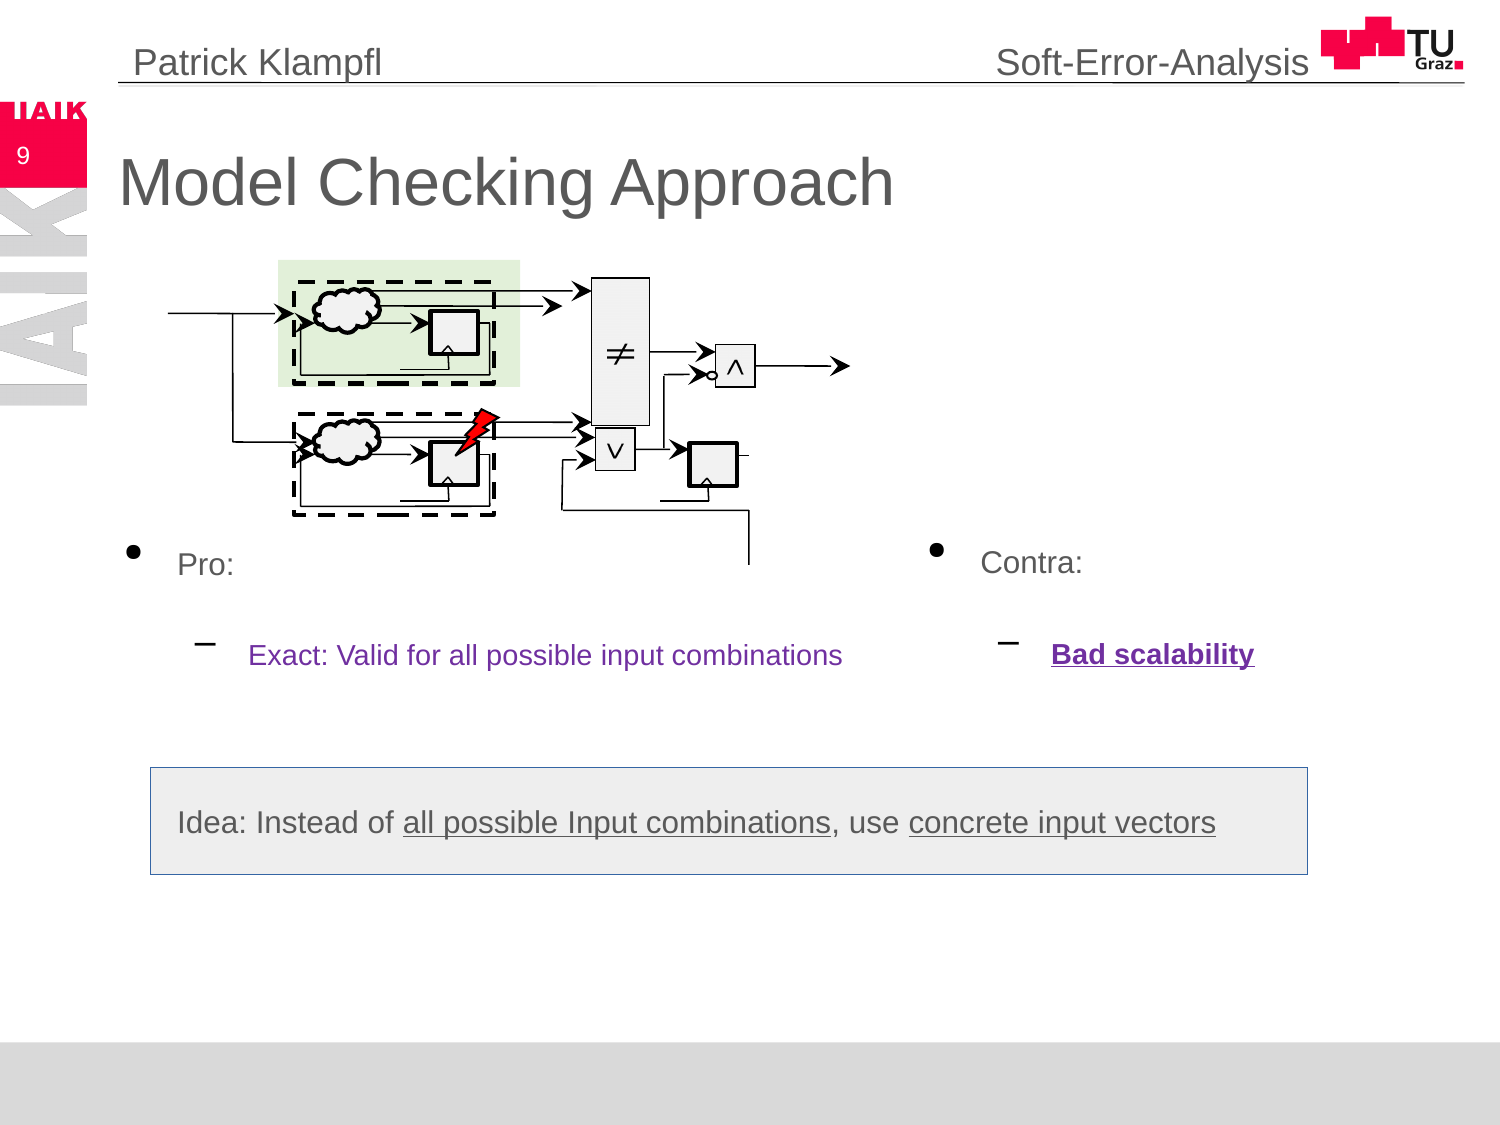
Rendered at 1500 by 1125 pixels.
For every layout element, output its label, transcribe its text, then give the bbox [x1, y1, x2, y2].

text_box [707, 344, 755, 387]
text_box [701, 481, 711, 487]
text_box [595, 428, 635, 471]
picture [1318, 12, 1466, 73]
list Pro: Exact: Valid for all possible input combinations [106, 521, 875, 686]
text_box [496, 292, 521, 305]
list Contra: Bad scalability [909, 519, 1500, 991]
slide_number <number> [1, 124, 84, 185]
text_box [591, 278, 650, 426]
text_box [442, 480, 453, 486]
text_box [313, 420, 380, 464]
picture [0, 1, 87, 406]
text_box [689, 443, 737, 487]
title Model Checking Approach [118, 138, 150, 327]
list Idea: Instead of all possible Input combinations, use concrete input vectors [106, 779, 1323, 898]
text_box [278, 259, 521, 387]
list [150, 106, 1500, 779]
text_box [430, 409, 499, 486]
